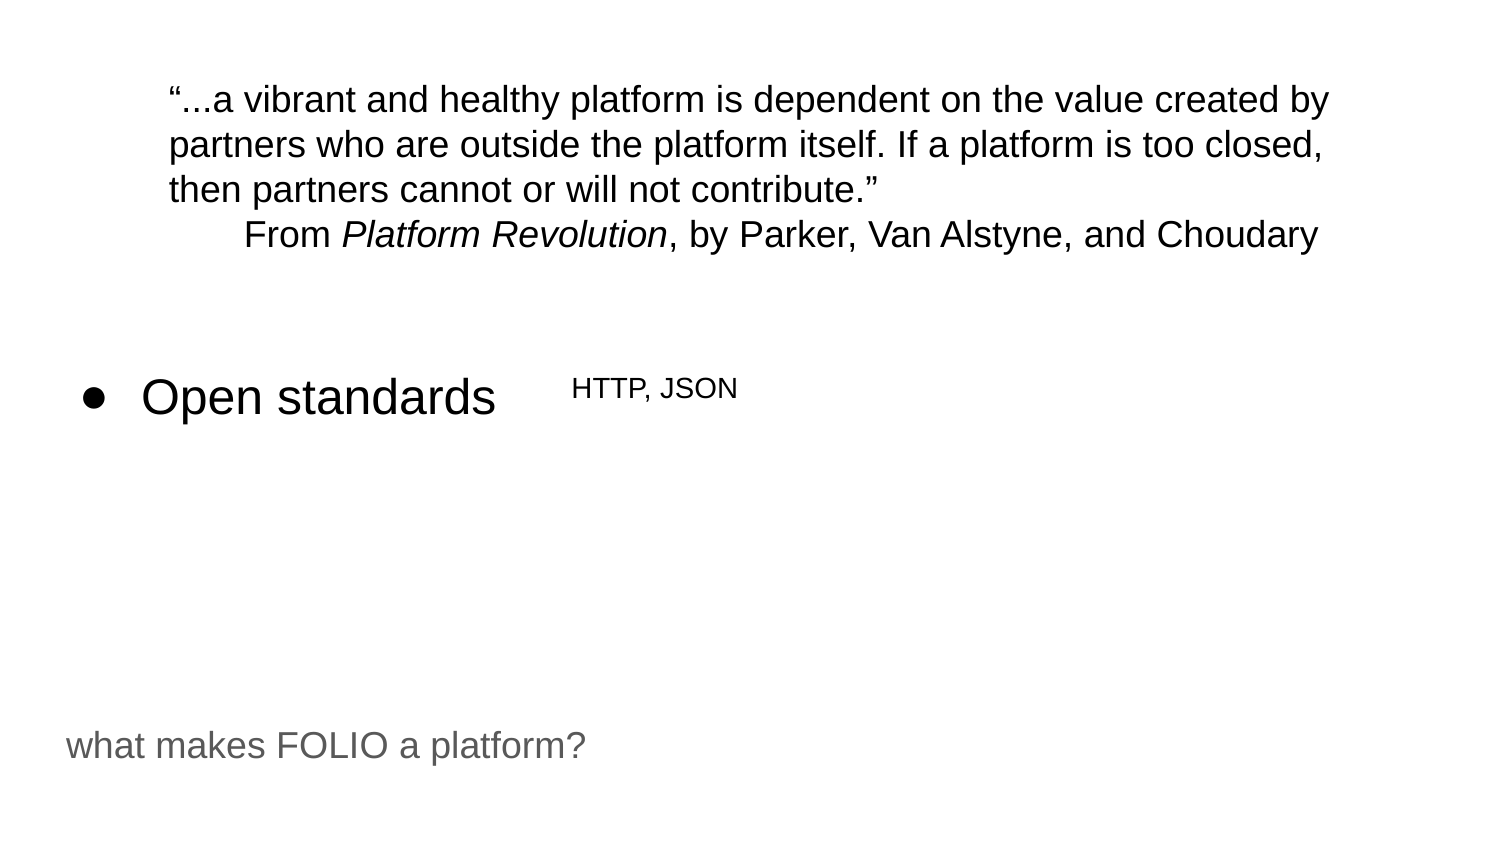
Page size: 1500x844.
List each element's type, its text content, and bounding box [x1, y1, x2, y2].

text_box HTTP, JSON [556, 353, 944, 408]
text_box Open standards [51, 334, 543, 694]
list what makes FOLIO a platform? [51, 694, 1036, 794]
text_box “...a vibrant and healthy platform is dependent on the value created by partners who are outside the platform itself. If a platform is too closed, then partners cannot or will not contribute.” From Platform Revolution, by Parker, Van Alstyne, and Choudary [153, 59, 1347, 317]
